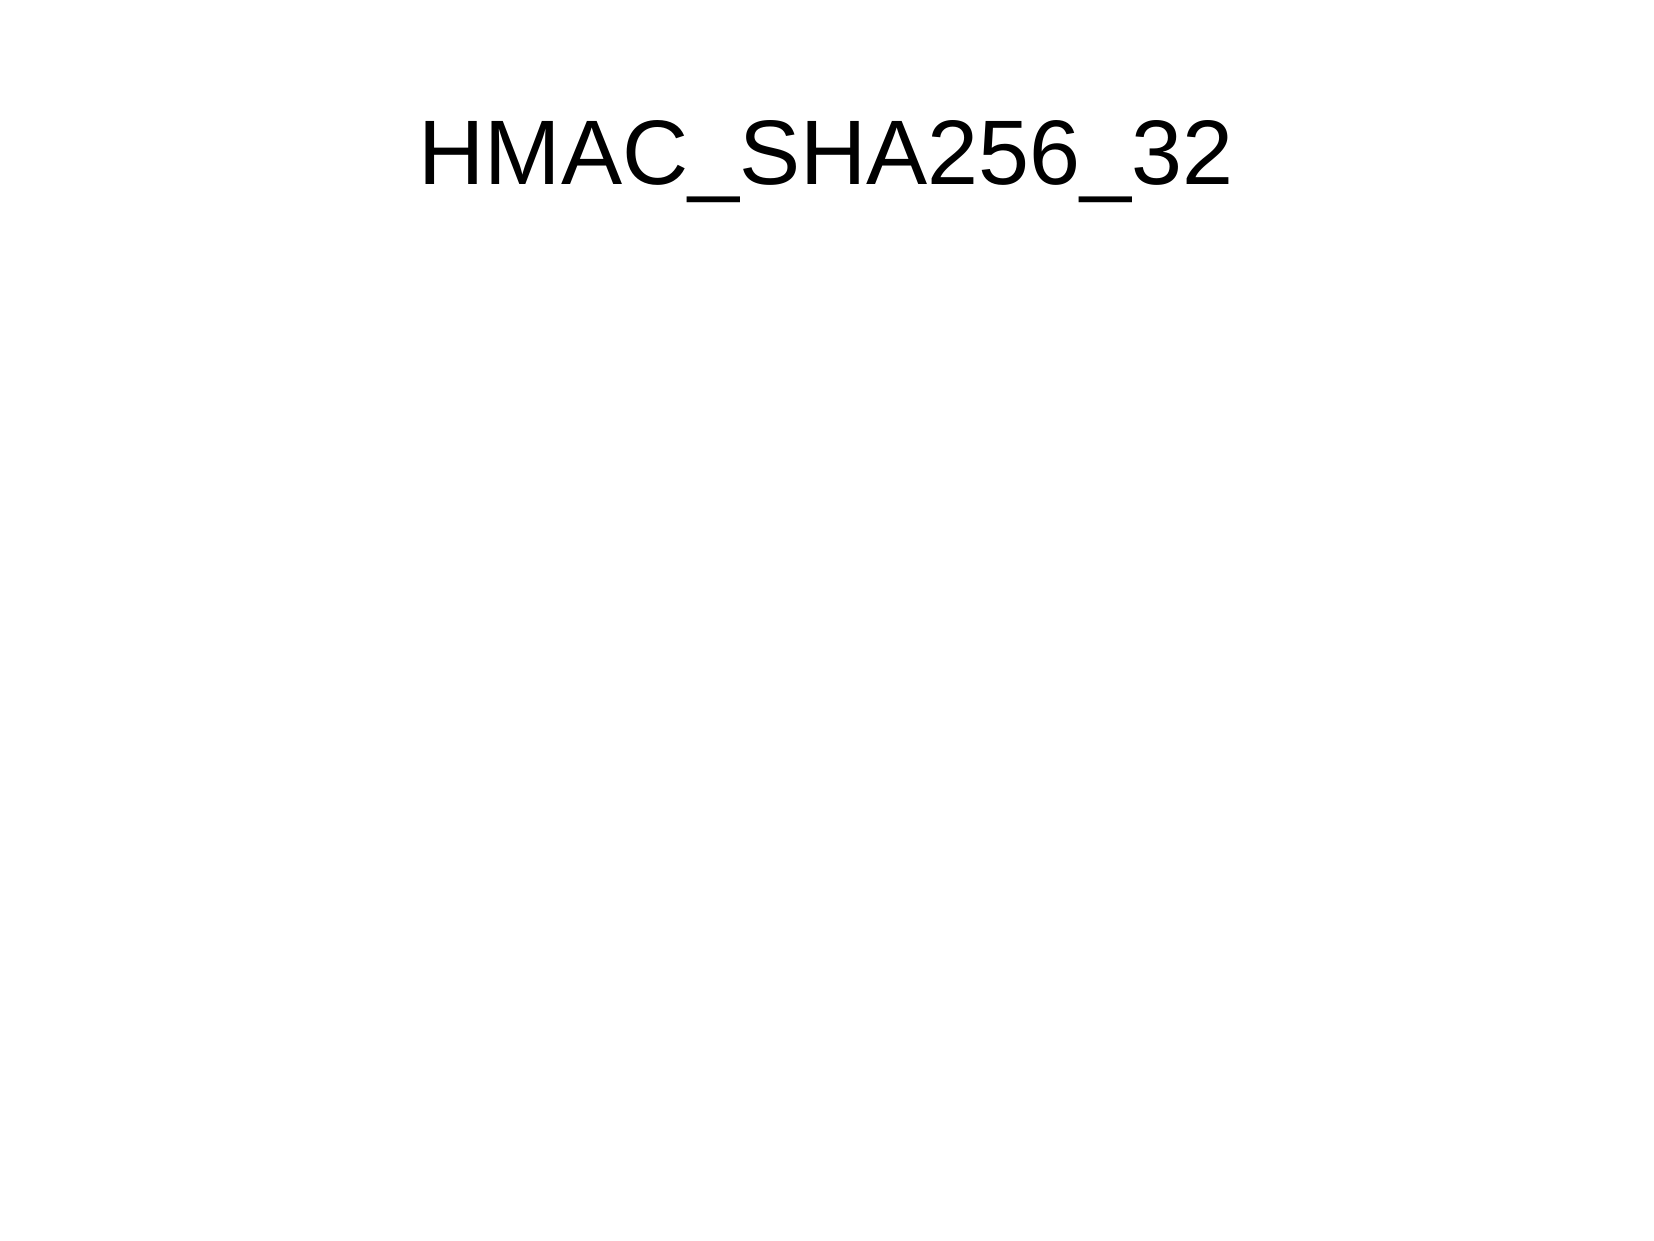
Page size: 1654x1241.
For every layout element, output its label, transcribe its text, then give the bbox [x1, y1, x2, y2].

title HMAC_SHA256_32 [82, 49, 1571, 257]
